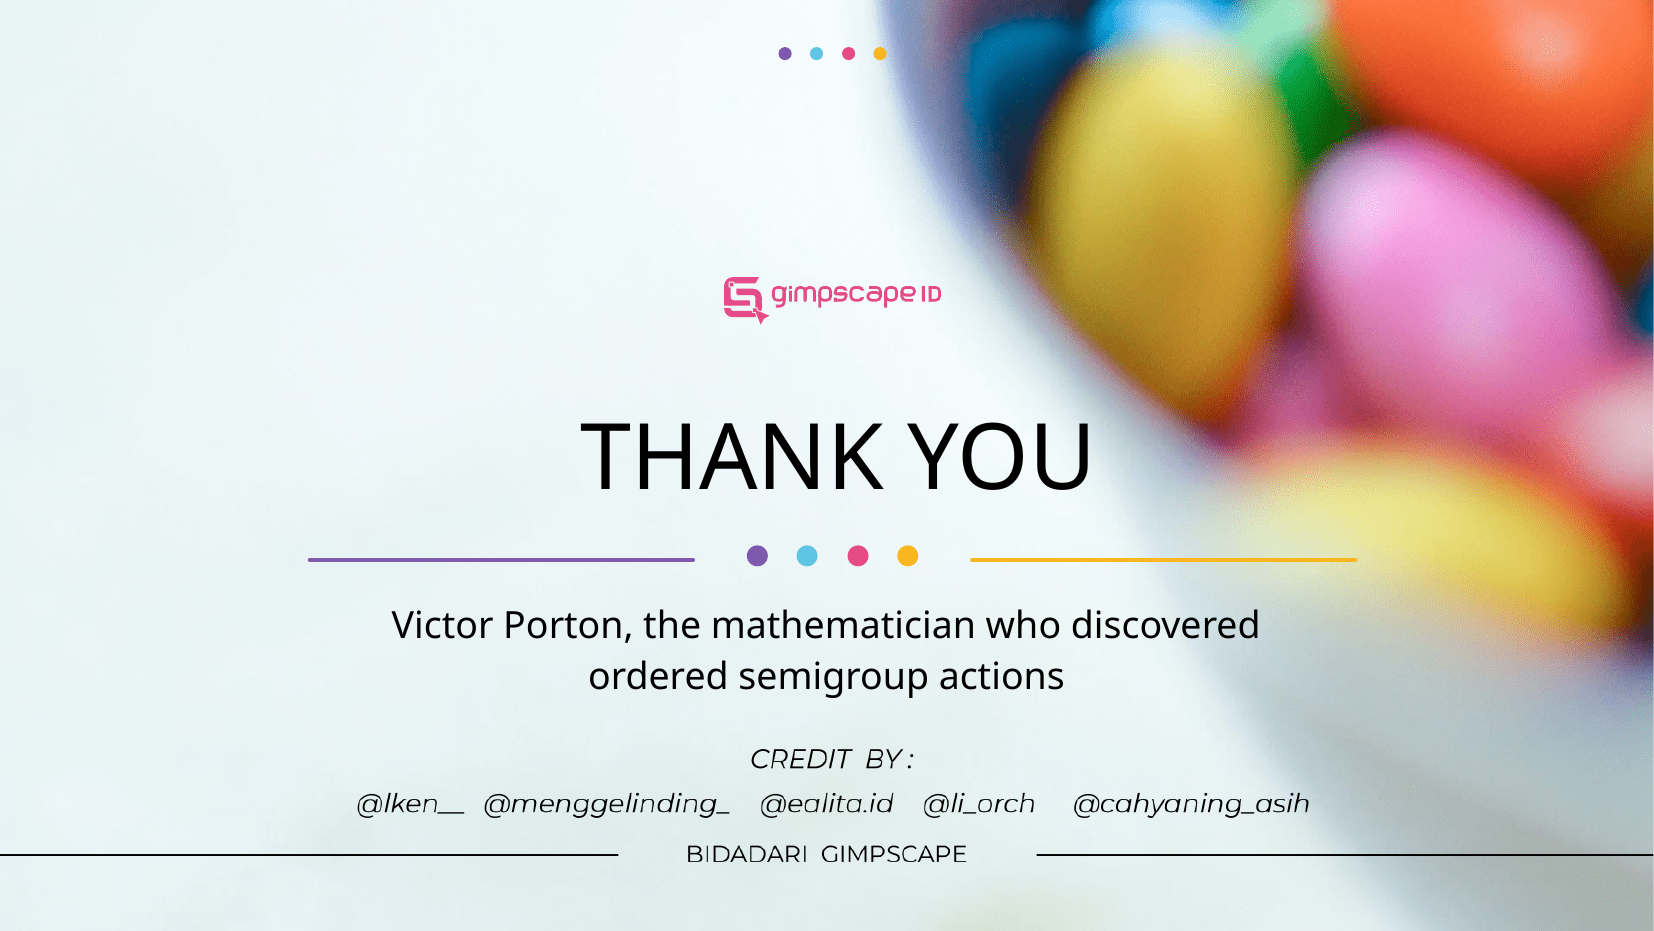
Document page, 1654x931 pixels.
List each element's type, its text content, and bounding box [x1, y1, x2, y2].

text_box [842, 47, 856, 61]
text_box [746, 545, 768, 567]
title THANK YOU [94, 376, 1583, 532]
text_box [778, 47, 792, 61]
text_box [771, 286, 787, 308]
text_box [796, 545, 818, 567]
text_box [884, 286, 898, 308]
text_box [847, 545, 869, 567]
text_box [900, 286, 917, 302]
text_box [866, 286, 882, 302]
text_box [809, 47, 824, 61]
text_box [724, 277, 759, 306]
text_box [724, 288, 770, 325]
text_box [928, 286, 941, 302]
text_box [873, 47, 887, 61]
text_box [921, 286, 925, 302]
text_box [897, 545, 919, 567]
text_box [818, 286, 848, 308]
text_box [794, 286, 816, 302]
text_box Victor Porton, the mathematician who discovered ordered semigroup actions [797, 620, 857, 680]
text_box [849, 286, 865, 302]
picture [0, 0, 1654, 931]
